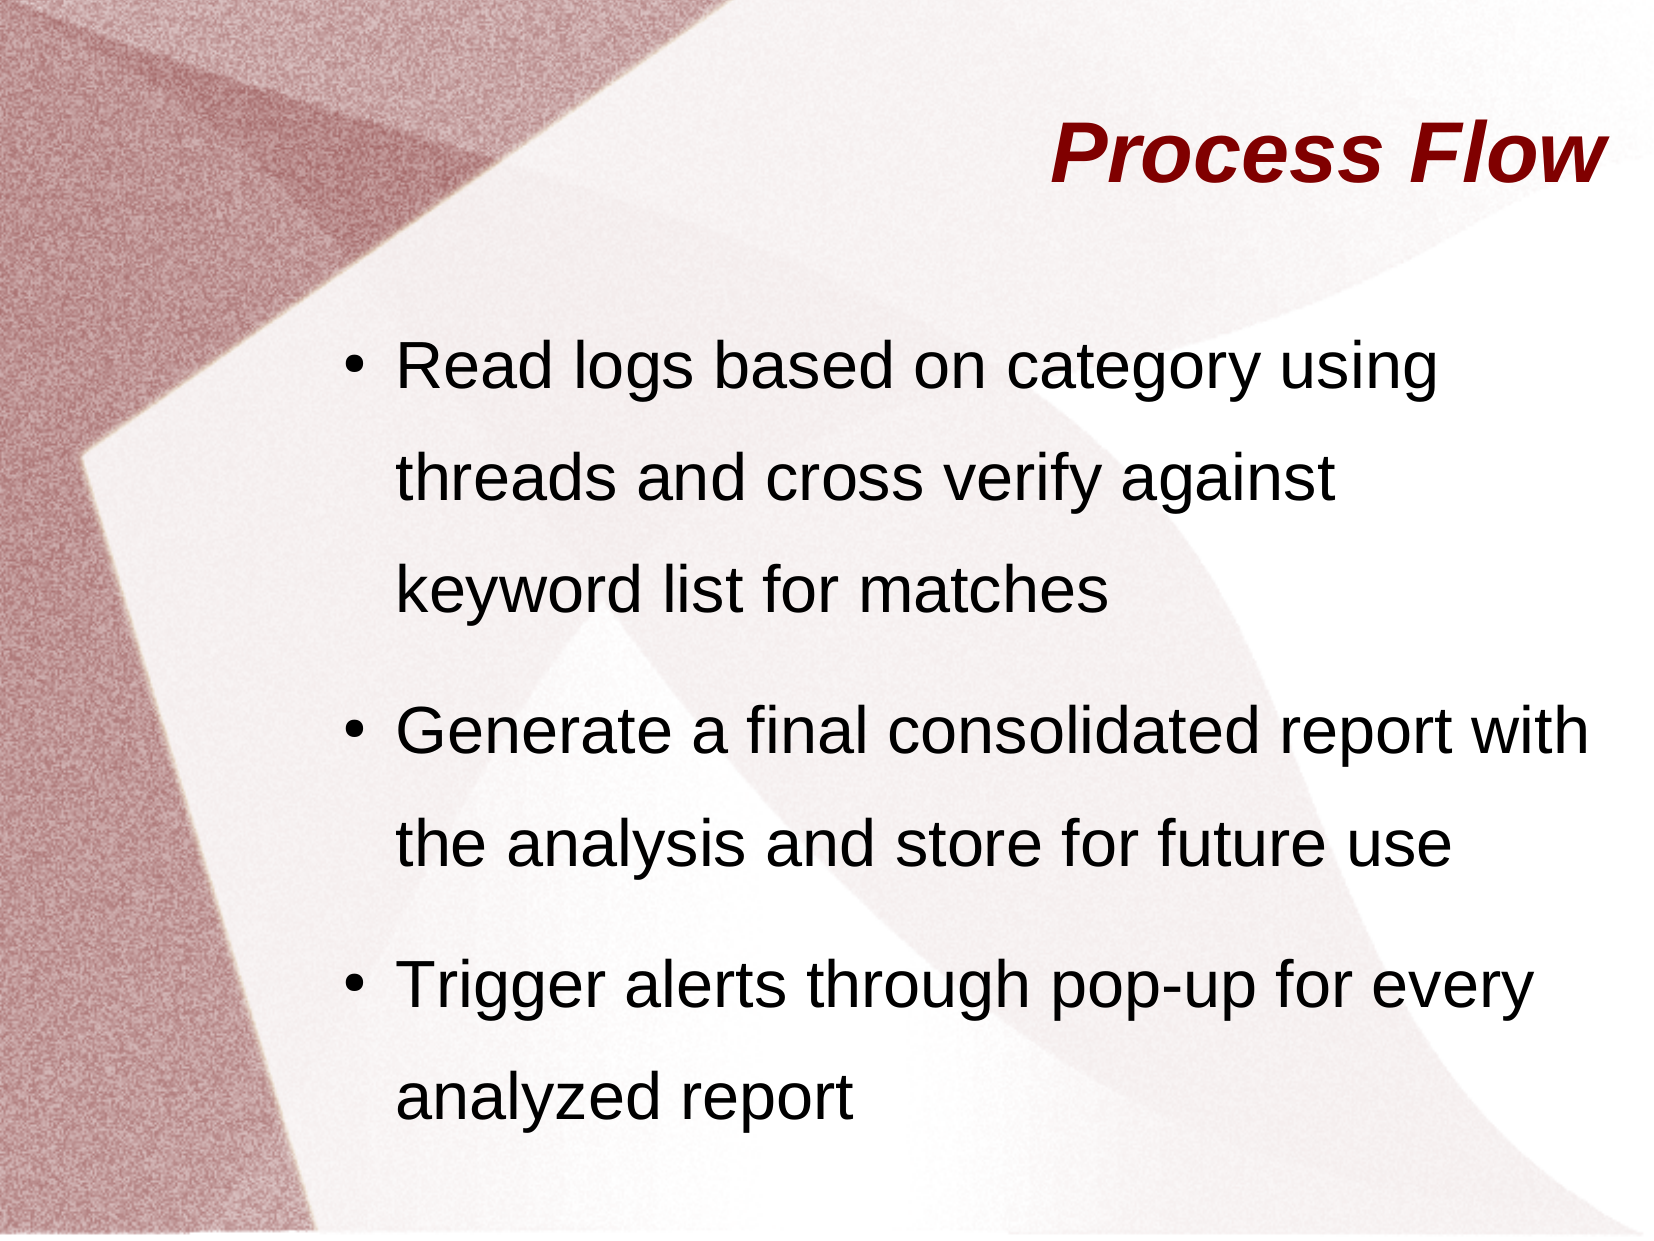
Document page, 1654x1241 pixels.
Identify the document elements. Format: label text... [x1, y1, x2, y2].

title Process Flow [596, 49, 1607, 257]
list Read logs based on category using threads and cross verify against keyword list for matches Generate a final consolidated report with the analysis and store for future use Trigger alerts through pop-up for every analyzed report [324, 290, 1601, 1097]
picture [0, 0, 1654, 1241]
